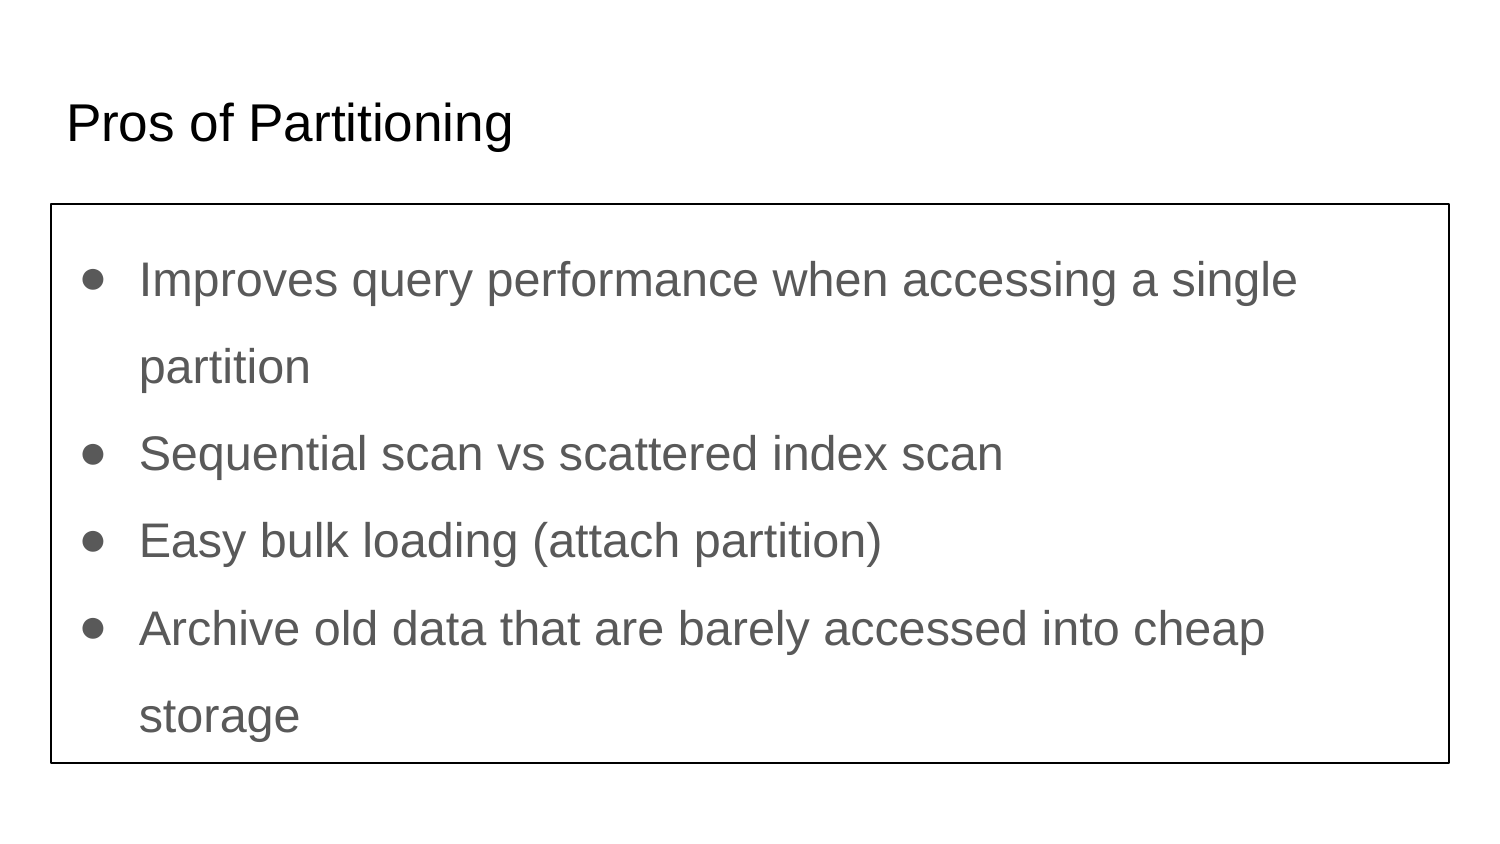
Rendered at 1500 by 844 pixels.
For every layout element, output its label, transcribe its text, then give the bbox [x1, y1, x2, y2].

list Improves query performance when accessing a single partition Sequential scan vs scattered index scan Easy bulk loading (attach partition) Archive old data that are barely accessed into cheap storage [51, 203, 1449, 763]
title Pros of Partitioning [51, 72, 1449, 167]
